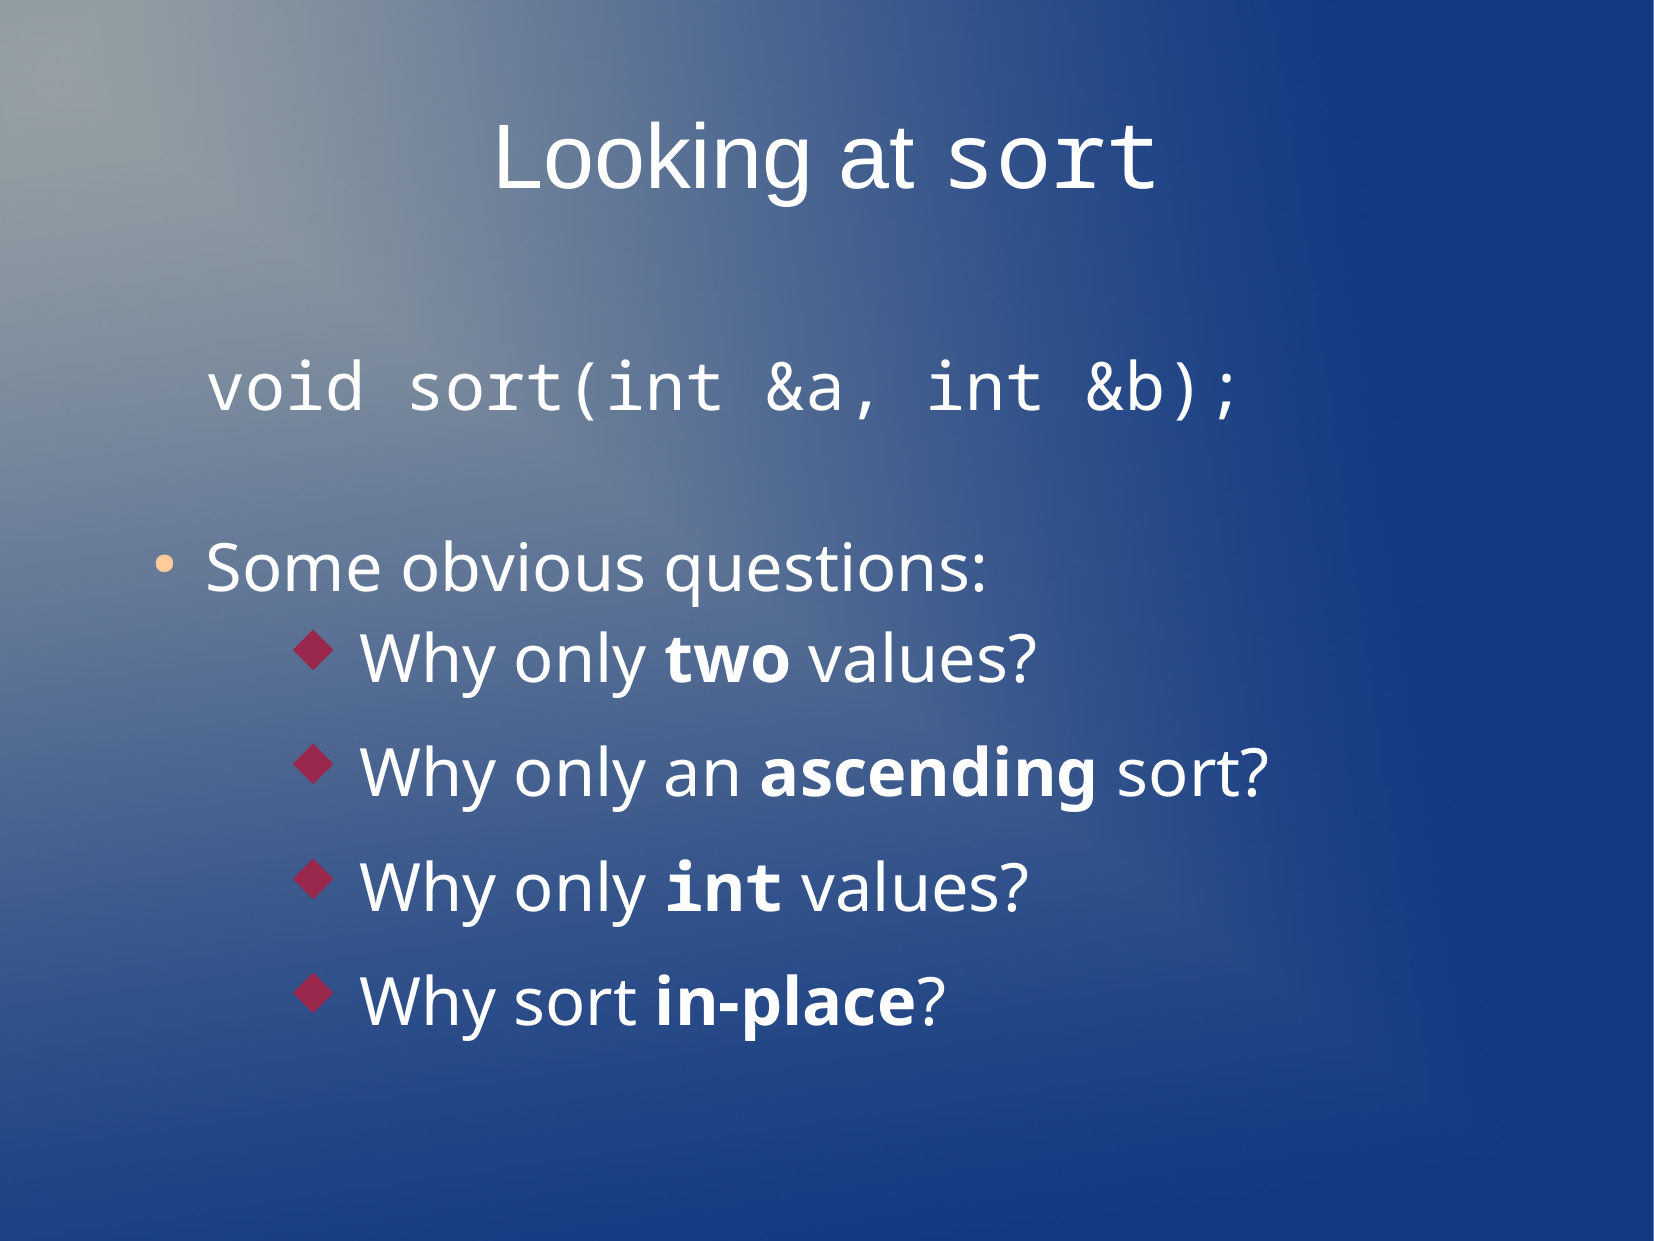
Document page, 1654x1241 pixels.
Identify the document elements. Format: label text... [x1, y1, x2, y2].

title Looking at sort [82, 49, 1571, 257]
picture [0, 0, 1654, 1241]
list void sort(int &a, int &b); Some obvious questions: Why only two values? Why only an ascending sort? Why only int values? Why sort in-place? [134, 338, 1516, 1241]
